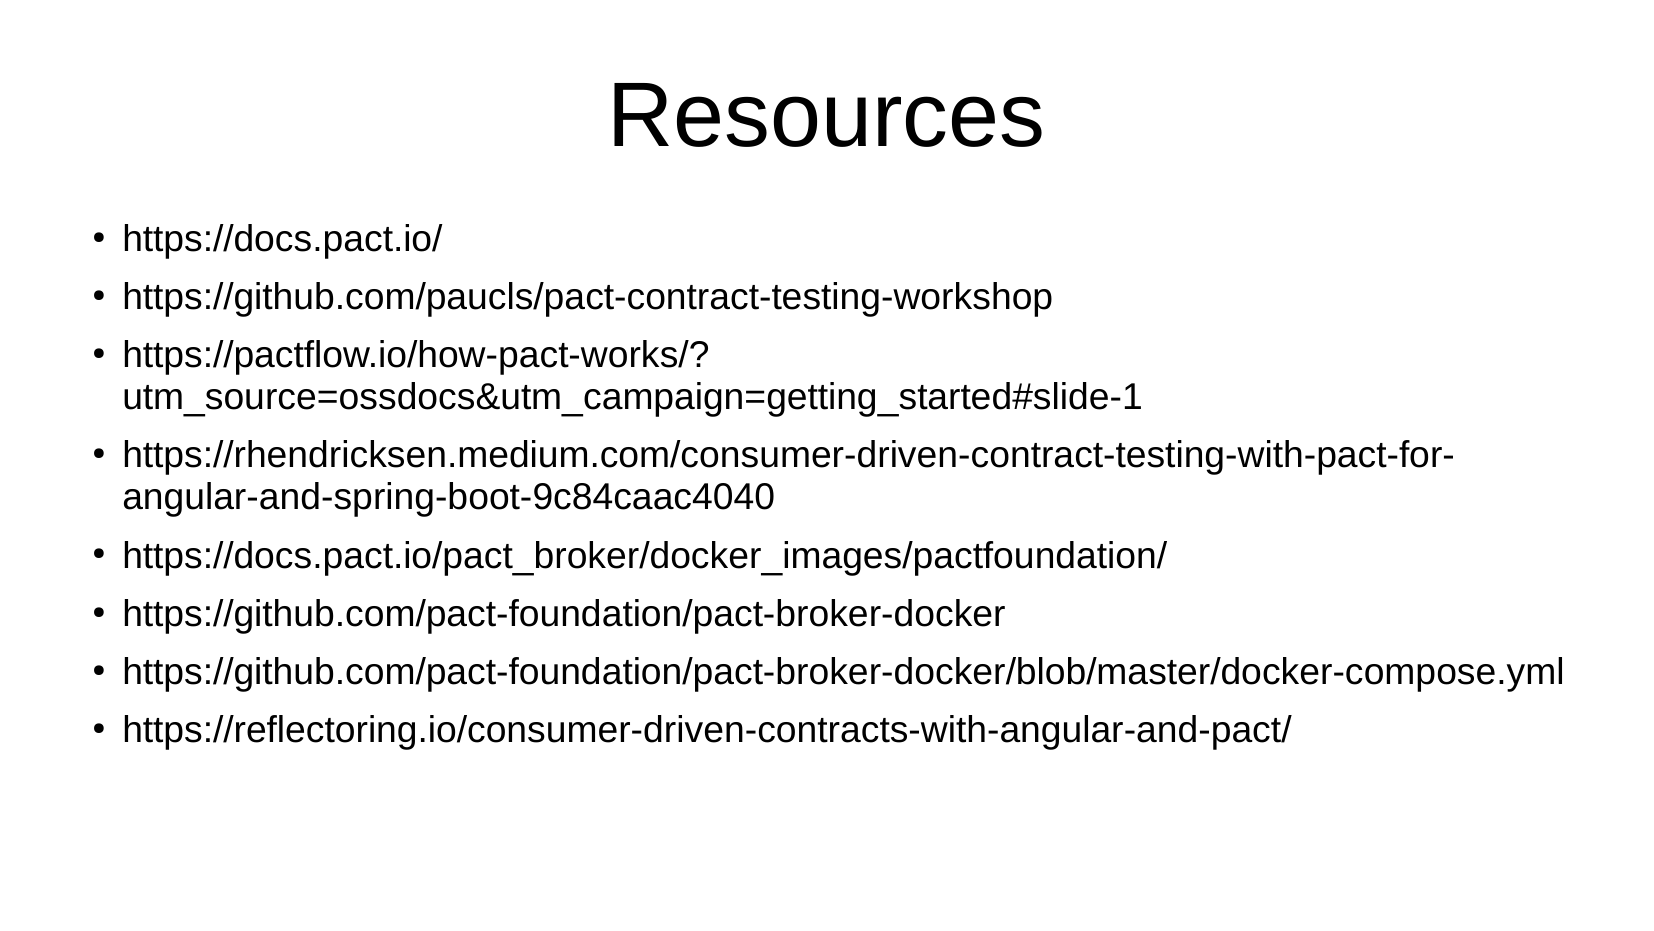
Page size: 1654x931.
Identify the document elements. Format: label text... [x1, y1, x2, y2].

title Resources [82, 37, 1571, 193]
list https://docs.pact.io/ https://github.com/paucls/pact-contract-testing-workshop https://pactflow.io/how-pact-works/?utm_source=ossdocs&utm_campaign=getting_started#slide-1 https://rhendricksen.medium.com/consumer-driven-contract-testing-with-pact-for-angular-and-spring-boot-9c84caac4040 https://docs.pact.io/pact_broker/docker_images/pactfoundation/ https://github.com/pact-foundation/pact-broker-docker https://github.com/pact-foundation/pact-broker-docker/blob/master/docker-compose.yml https://reflectoring.io/consumer-driven-contracts-with-angular-and-pact/ [82, 217, 1571, 758]
